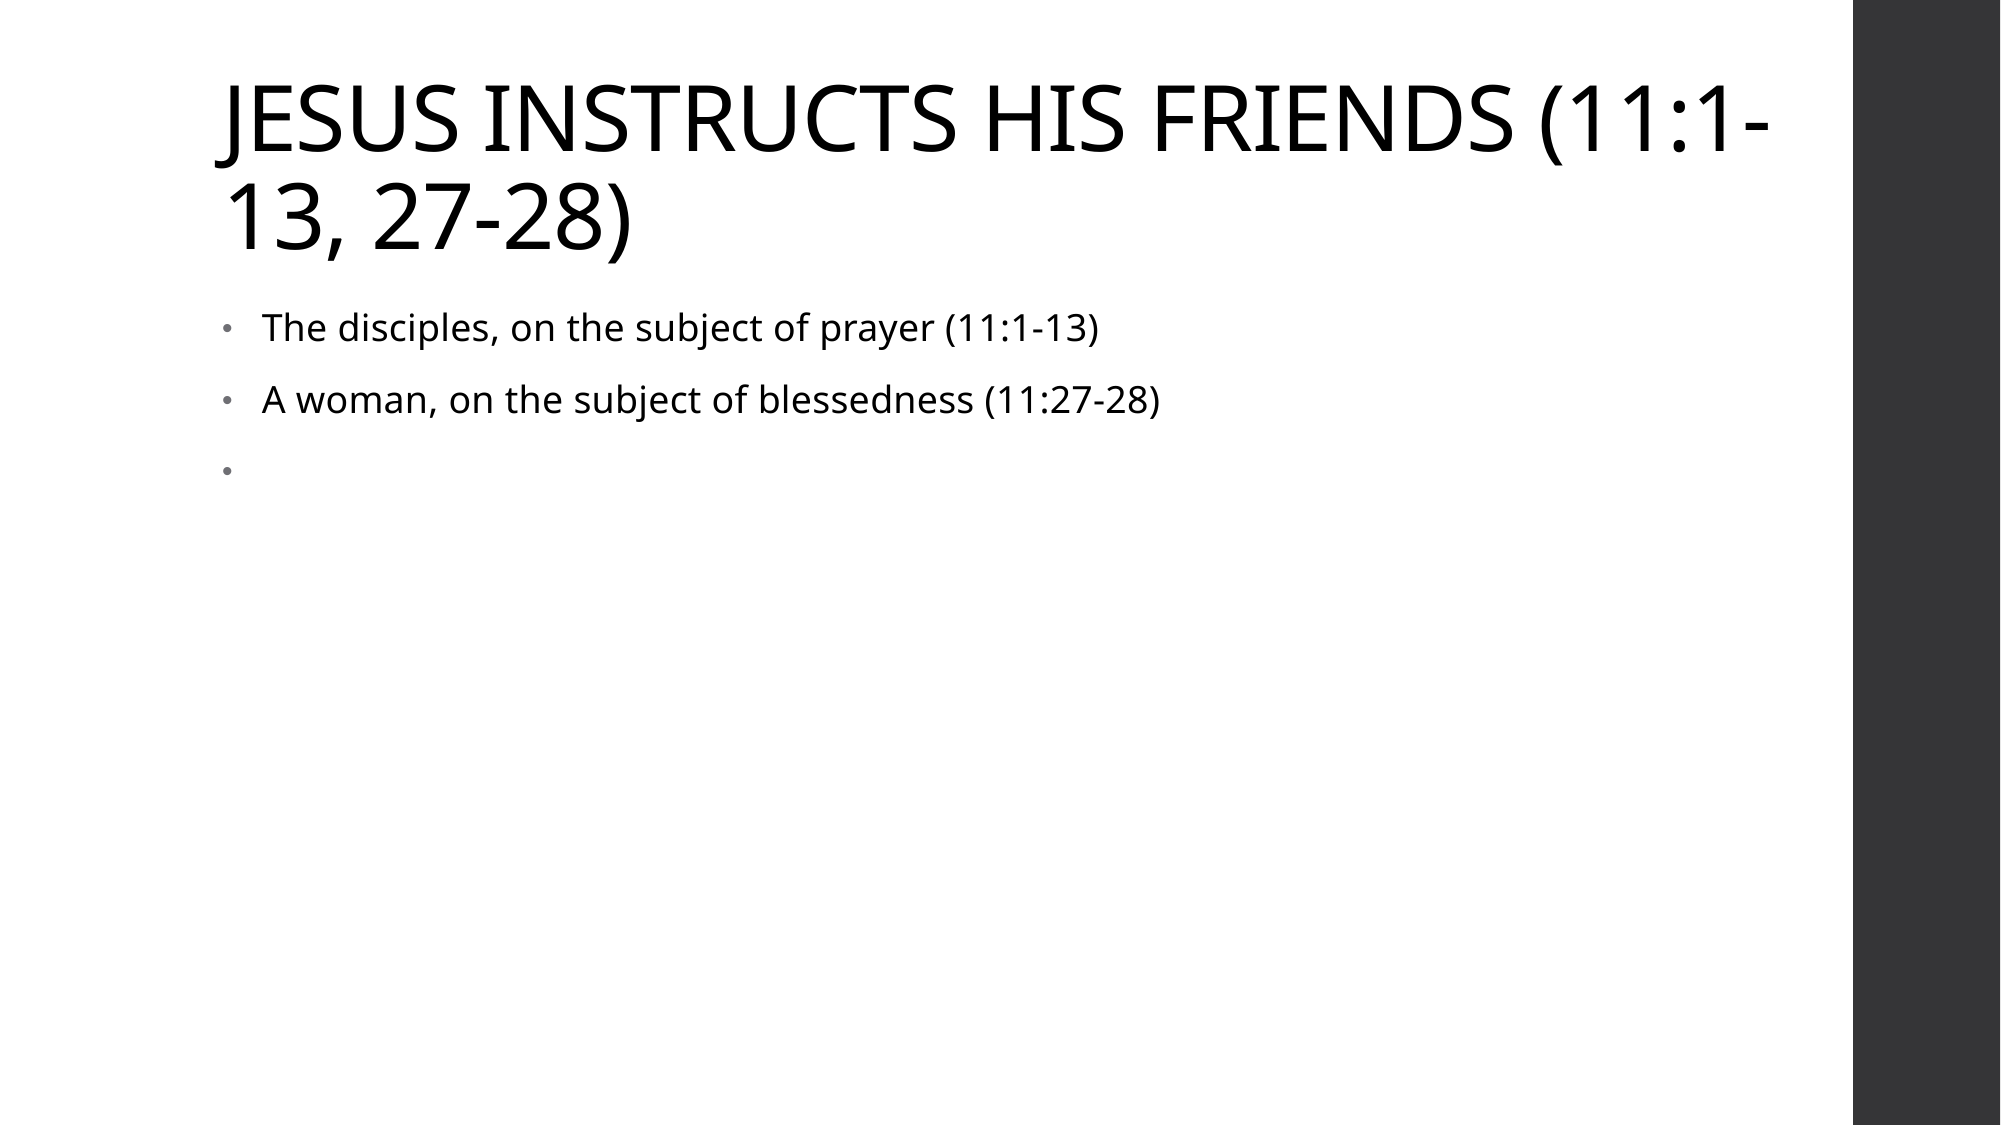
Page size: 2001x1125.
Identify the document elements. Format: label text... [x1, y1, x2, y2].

list The disciples, on the subject of prayer (11:1-13) A woman, on the subject of blessedness (11:27-28) [206, 299, 1617, 1014]
title JESUS INSTRUCTS HIS FRIENDS (11:1-13, 27-28) [206, 60, 1797, 278]
